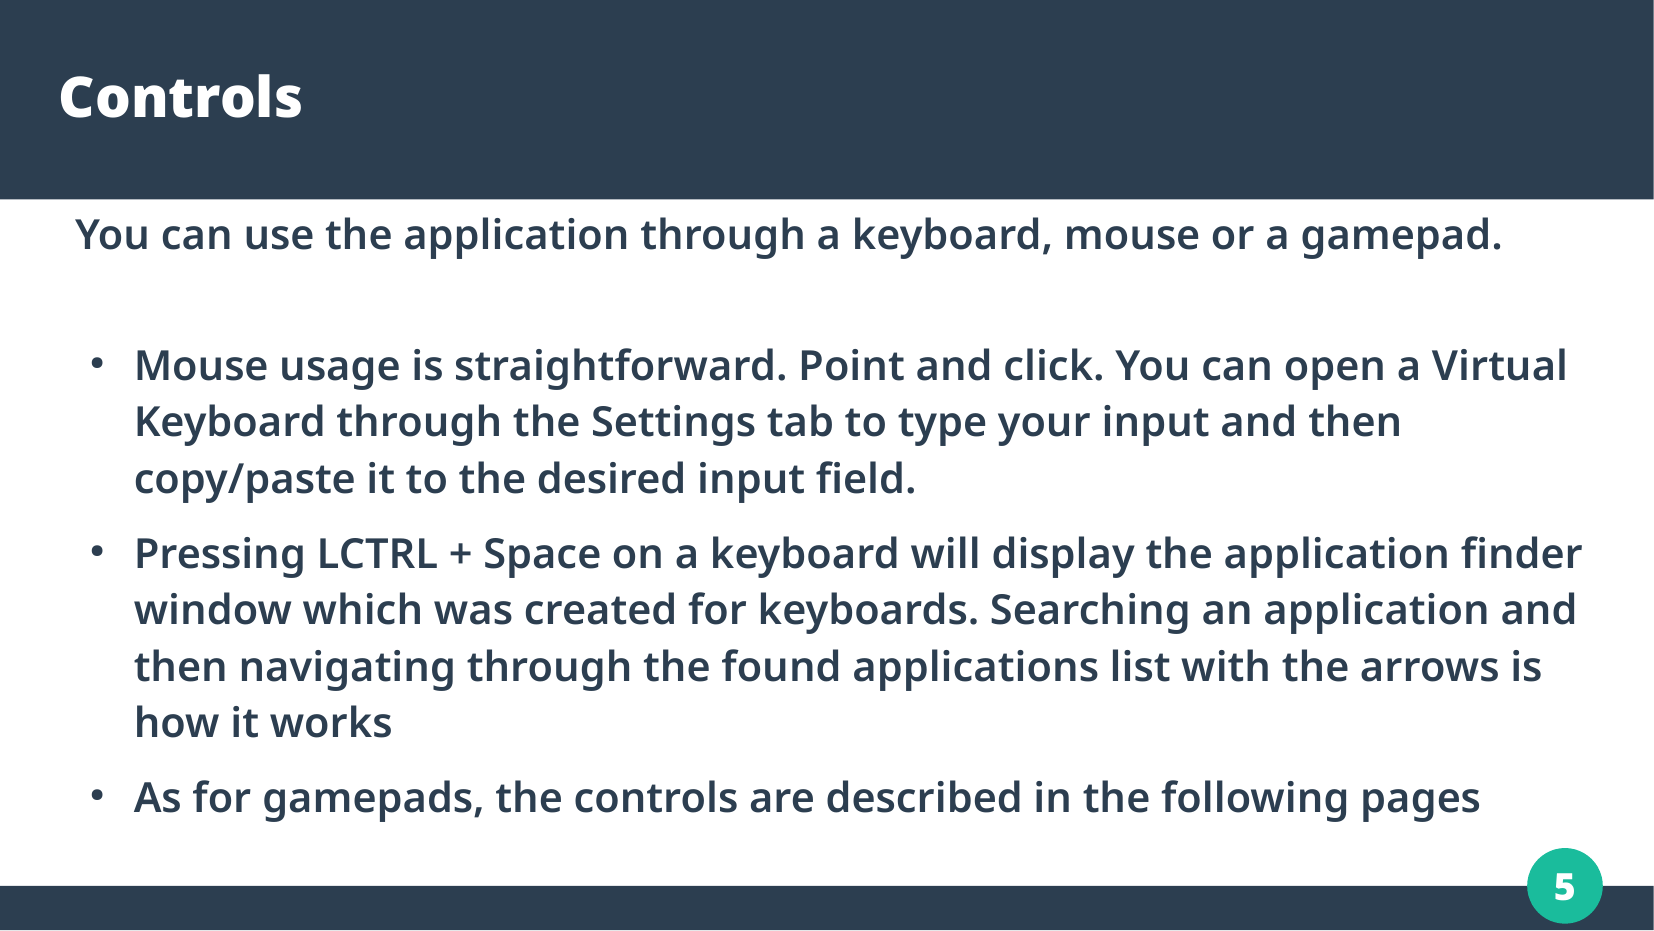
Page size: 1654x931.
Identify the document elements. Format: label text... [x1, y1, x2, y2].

title Controls [59, 37, 1595, 155]
list You can use the application through a keyboard, mouse or a gamepad. Mouse usage is straightforward. Point and click. You can open a Virtual Keyboard through the Settings tab to type your input and then copy/paste it to the desired input field. Pressing LCTRL + Space on a keyboard will display the application finder window which was created for keyboards. Searching an application and then navigating through the found applications list with the arrows is how it works As for gamepads, the controls are described in the following pages [75, 204, 1611, 826]
